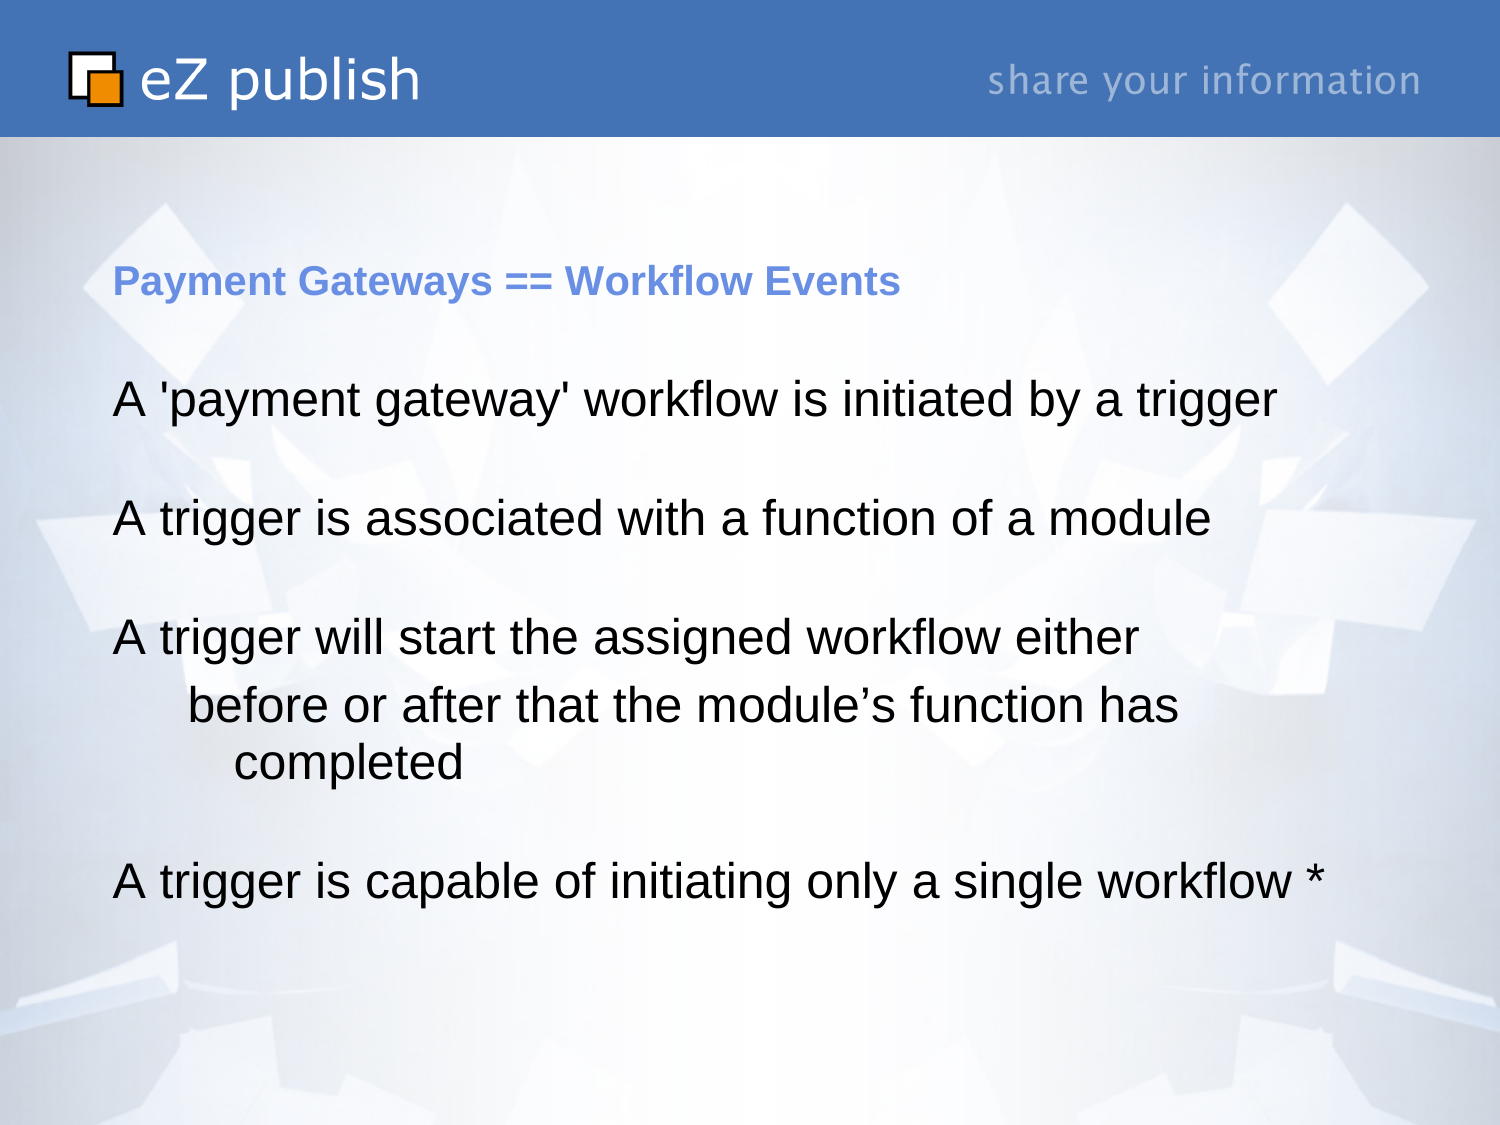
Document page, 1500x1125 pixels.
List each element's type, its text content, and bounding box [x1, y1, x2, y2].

picture [0, 0, 1500, 1125]
list A 'payment gateway' workflow is initiated by a trigger A trigger is associated with a function of a module A trigger will start the assigned workflow either before or after that the module’s function has completed A trigger is capable of initiating only a single workflow * [112, 324, 1388, 1083]
title Payment Gateways == Workflow Events [112, 237, 1500, 325]
